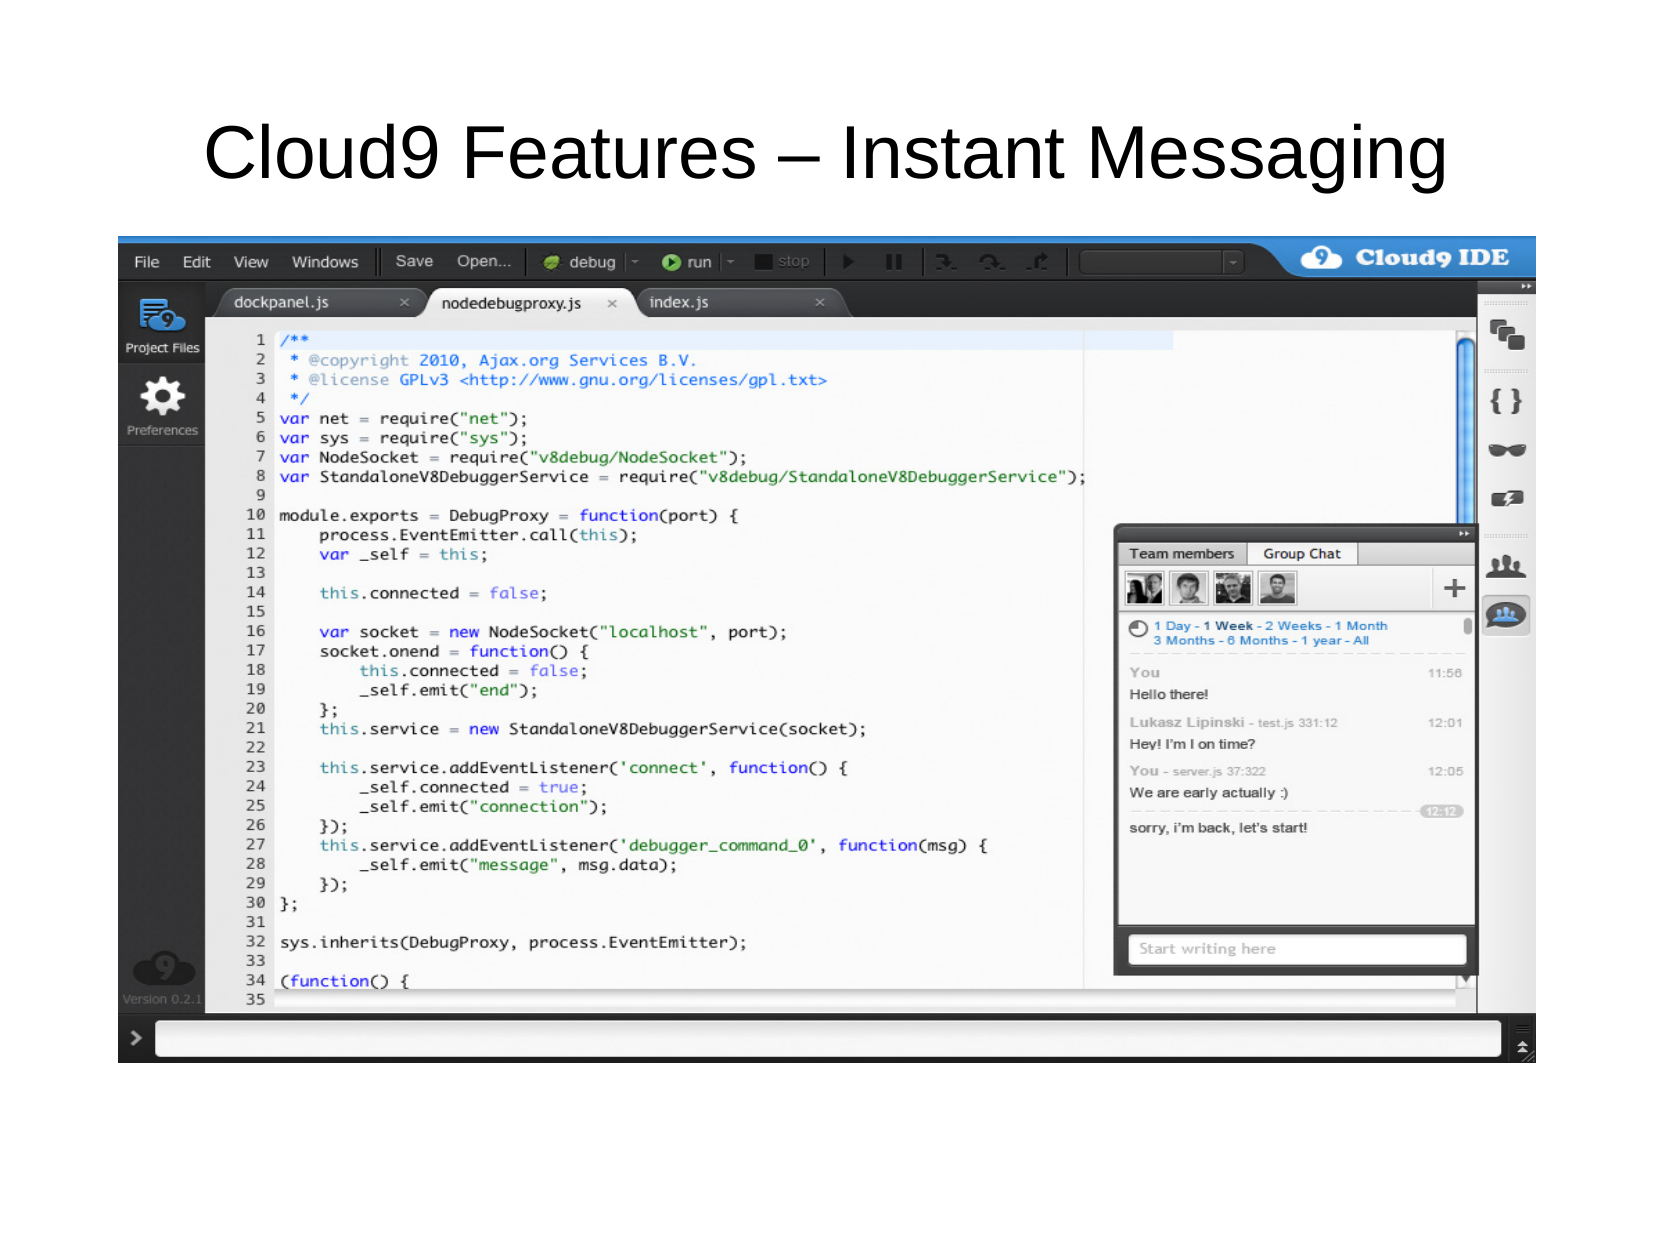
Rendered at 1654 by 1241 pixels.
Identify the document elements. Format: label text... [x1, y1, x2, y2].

picture [118, 236, 1536, 1063]
title Cloud9 Features – Instant Messaging [82, 49, 1571, 257]
